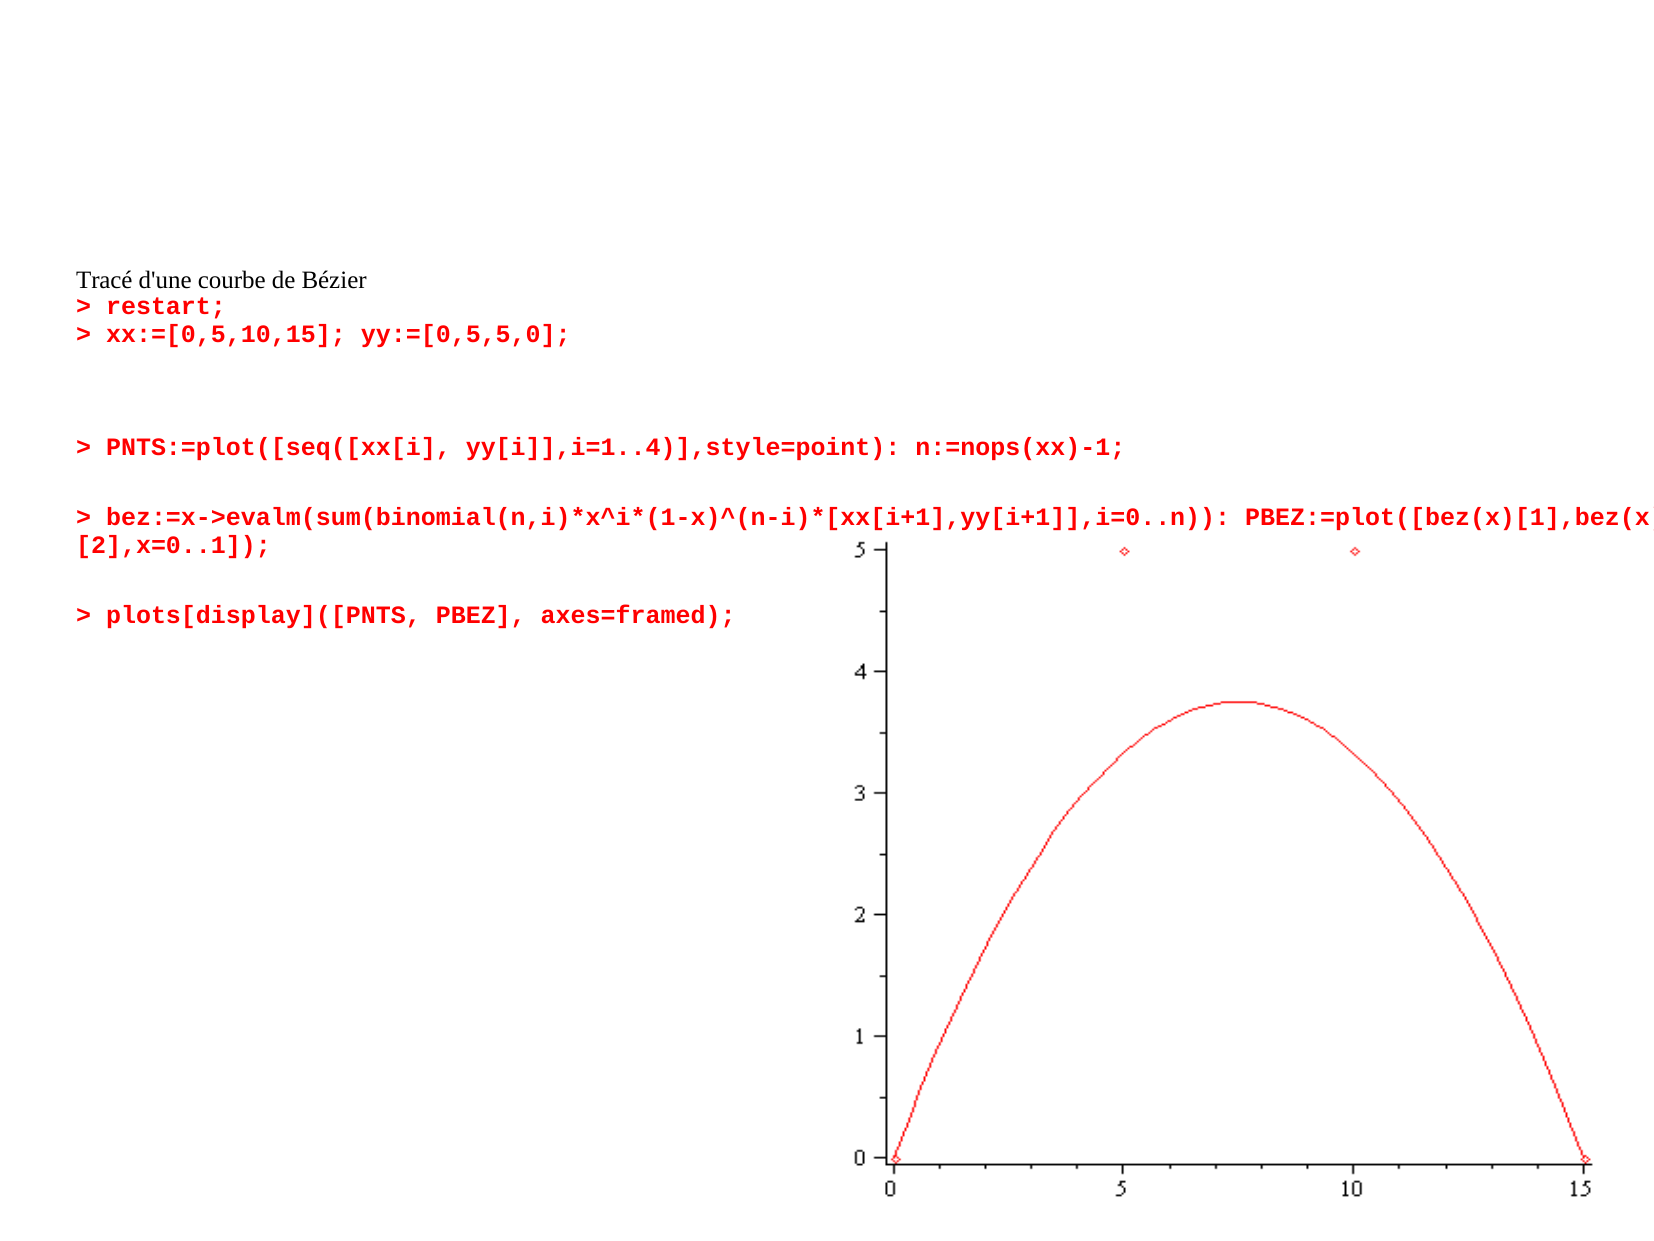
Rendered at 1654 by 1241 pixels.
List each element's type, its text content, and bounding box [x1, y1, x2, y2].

text_box Tracé d'une courbe de Bézier > restart; > xx:=[0,5,10,15]; yy:=[0,5,5,0]; > PNTS:=plot([seq([xx[i], yy[i]],i=1..4)],style=point): n:=nops(xx)-1; > bez:=x->evalm(sum(binomial(n,i)*x^i*(1-x)^(n-i)*[xx[i+1],yy[i+1]],i=0..n)): PBEZ:=plot([bez(x)[1],bez(x)[2],x=0..1]); > plots[display]([PNTS, PBEZ], axes=framed); [61, 258, 1654, 642]
picture [844, 642, 1606, 1212]
